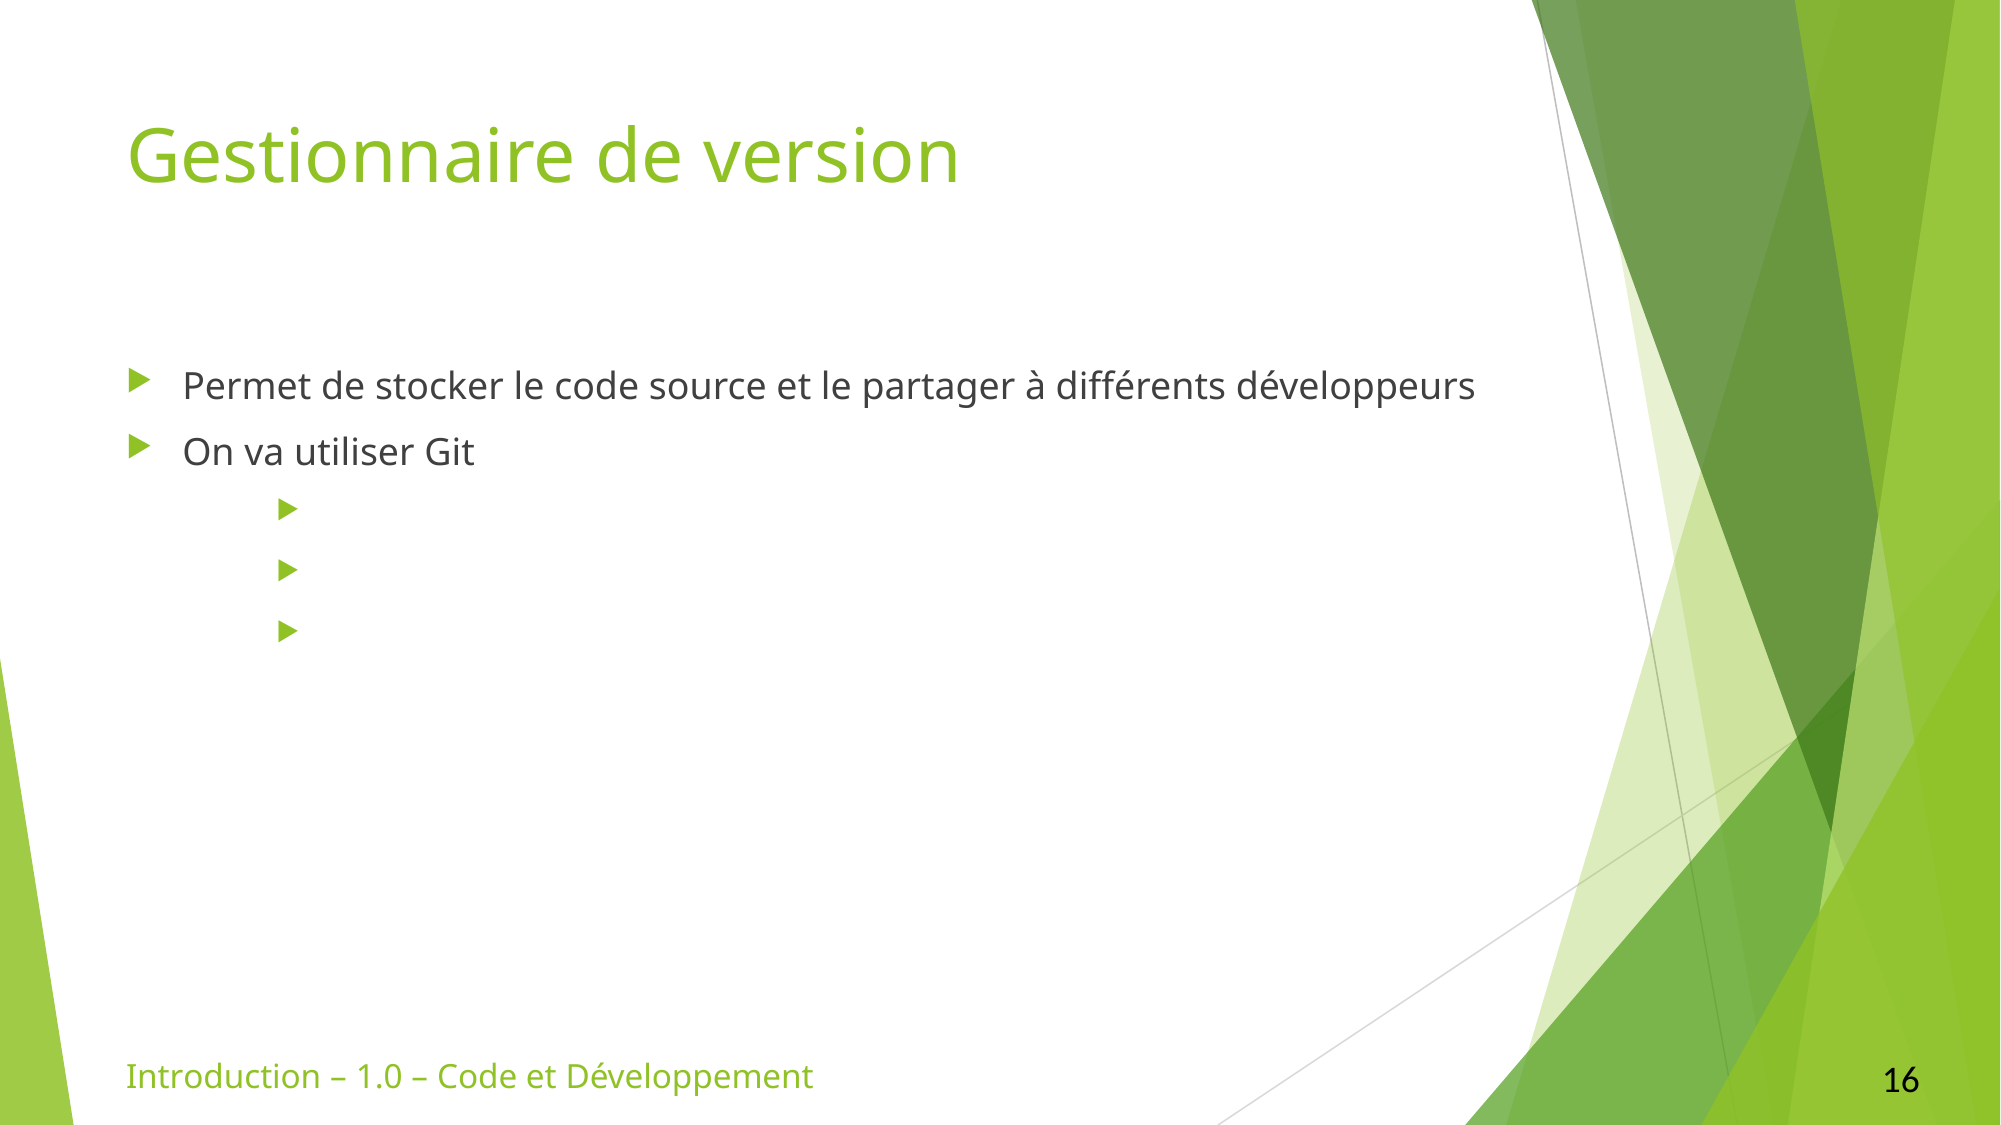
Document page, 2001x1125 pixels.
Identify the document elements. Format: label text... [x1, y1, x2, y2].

text_box Introduction – 1.0 – Code et Développement [111, 1047, 1094, 1109]
text_box [1866, 1047, 1979, 1108]
list Permet de stocker le code source et le partager à différents développeurs On va utiliser Git [111, 354, 1522, 992]
title Gestionnaire de version [111, 99, 1522, 317]
